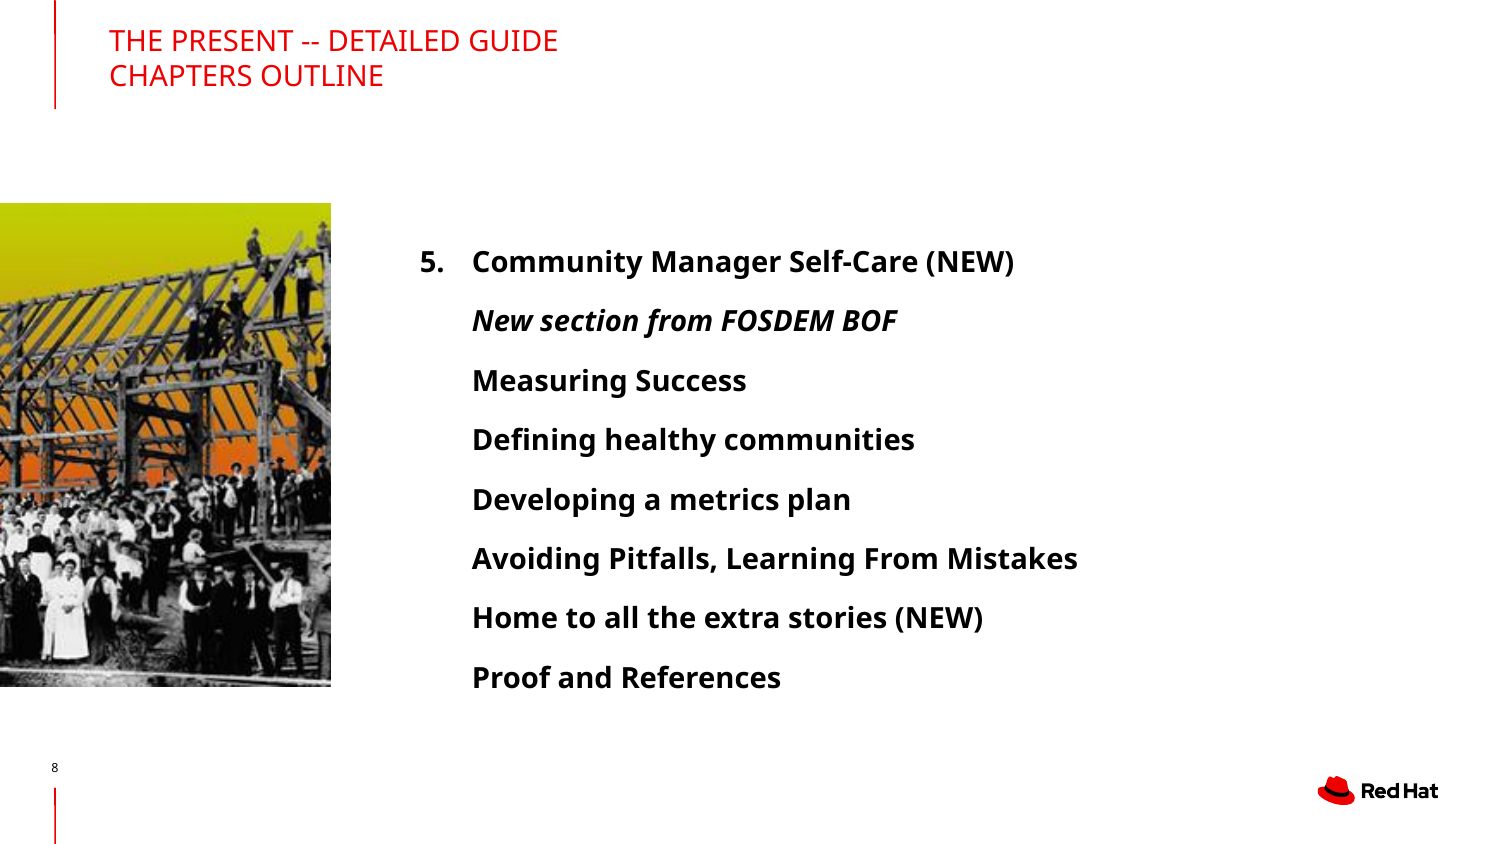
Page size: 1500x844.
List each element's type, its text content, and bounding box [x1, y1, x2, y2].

picture [1317, 776, 1438, 805]
slide_number <number> [10, 759, 101, 777]
title Community Manager Self-Care (NEW) New section from FOSDEM BOF Measuring Success Defining healthy communities Developing a metrics plan Avoiding Pitfalls, Learning From Mistakes Home to all the extra stories (NEW) Proof and References [396, 203, 1328, 688]
subtitle THE PRESENT -- DETAILED GUIDE CHAPTERS OUTLINE [55, 6, 689, 108]
picture [0, 203, 331, 688]
